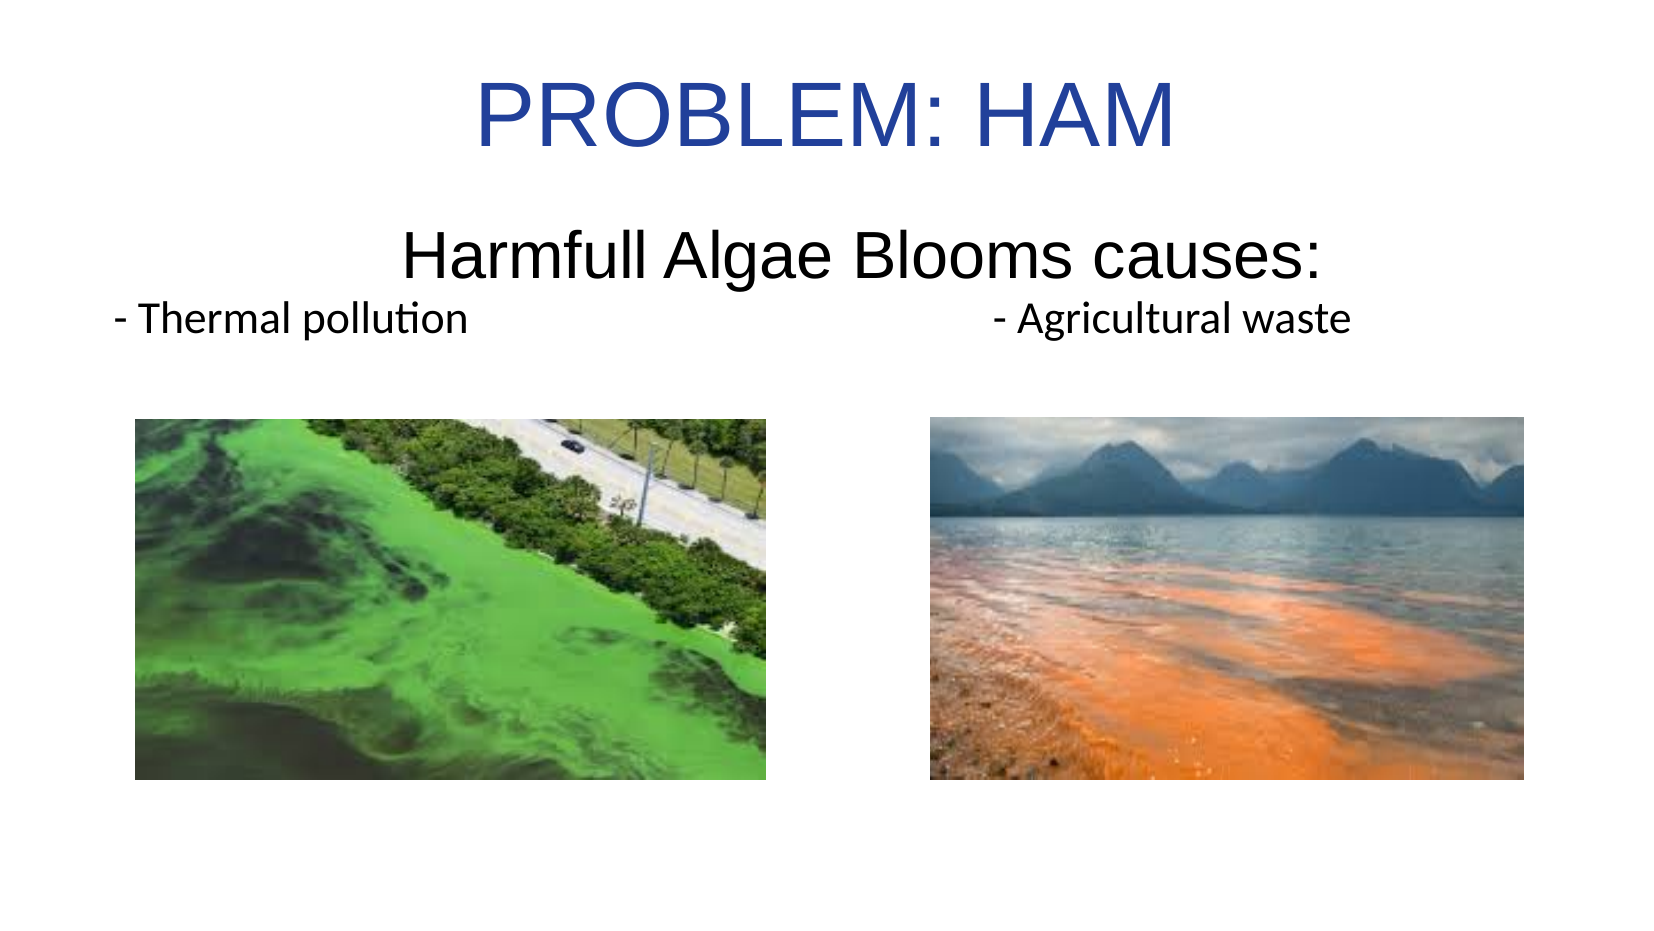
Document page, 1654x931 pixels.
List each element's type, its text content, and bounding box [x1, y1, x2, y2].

picture [135, 419, 766, 781]
title PROBLEM: HAM [82, 37, 1571, 193]
picture [930, 417, 1524, 781]
list Harmfull Algae Blooms causes: - Thermal pollution - Agricultural waste [82, 217, 1571, 481]
